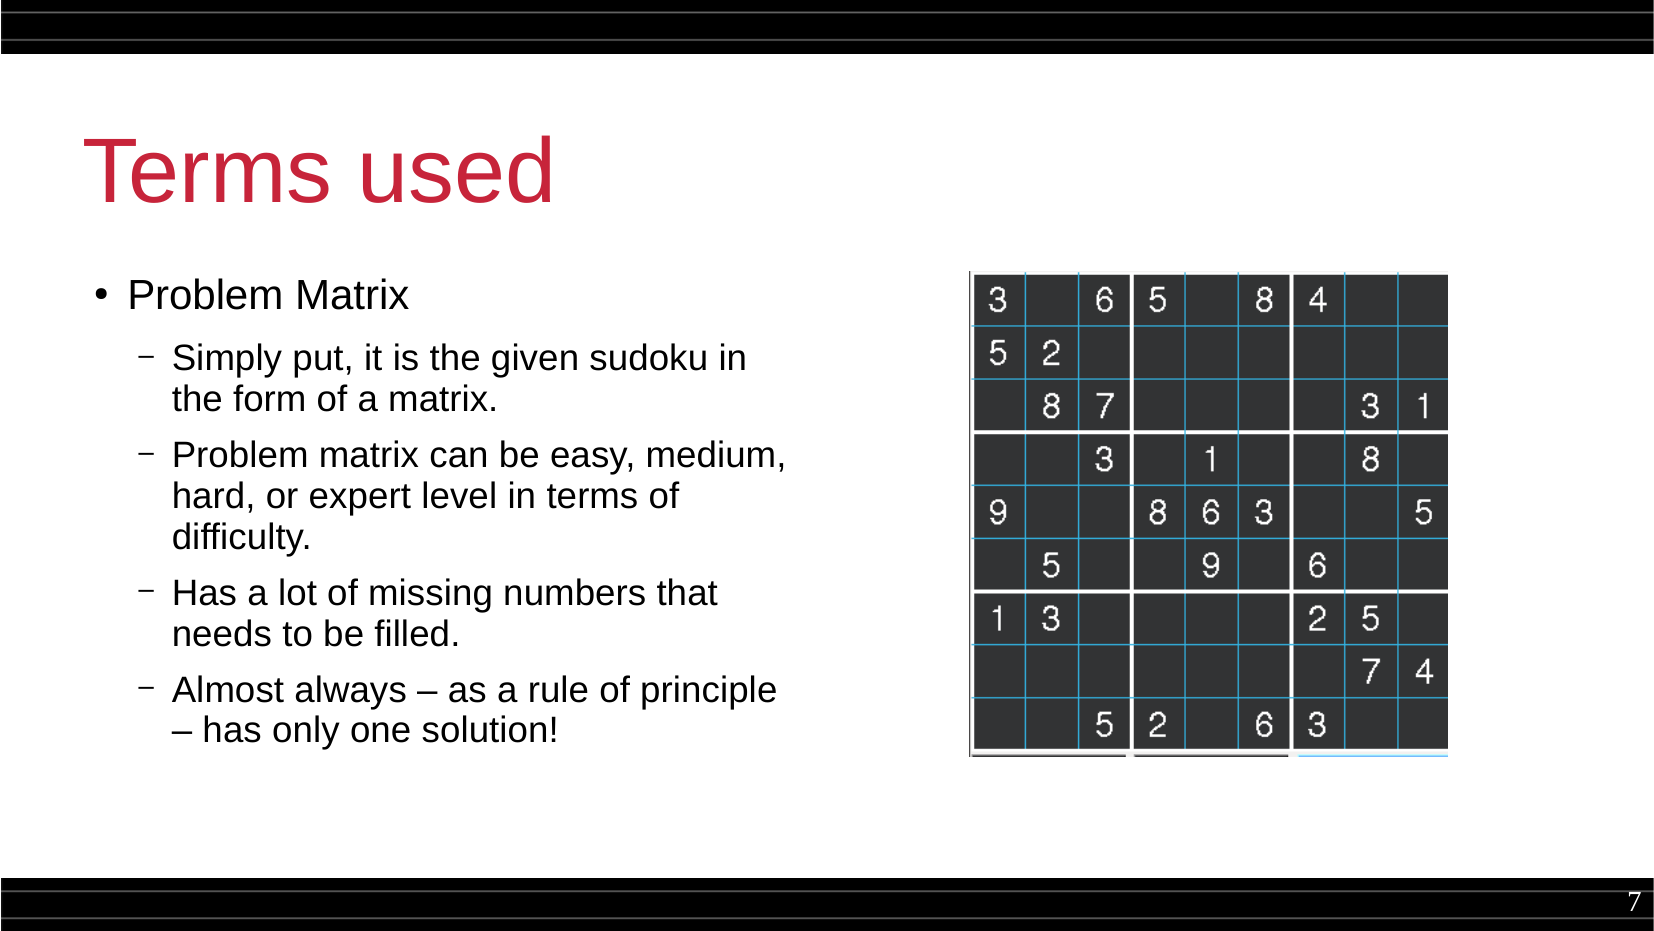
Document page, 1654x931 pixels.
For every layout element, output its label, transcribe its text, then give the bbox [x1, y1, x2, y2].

picture [1, 0, 1654, 54]
picture [969, 271, 1448, 757]
picture [1, 878, 1654, 931]
title Terms used [82, 92, 1571, 249]
list Problem Matrix Simply put, it is the given sudoku in the form of a matrix. Problem matrix can be easy, medium, hard, or expert level in terms of difficulty. Has a lot of missing numbers that needs to be filled. Almost always – as a rule of principle – has only one solution! [82, 271, 809, 758]
